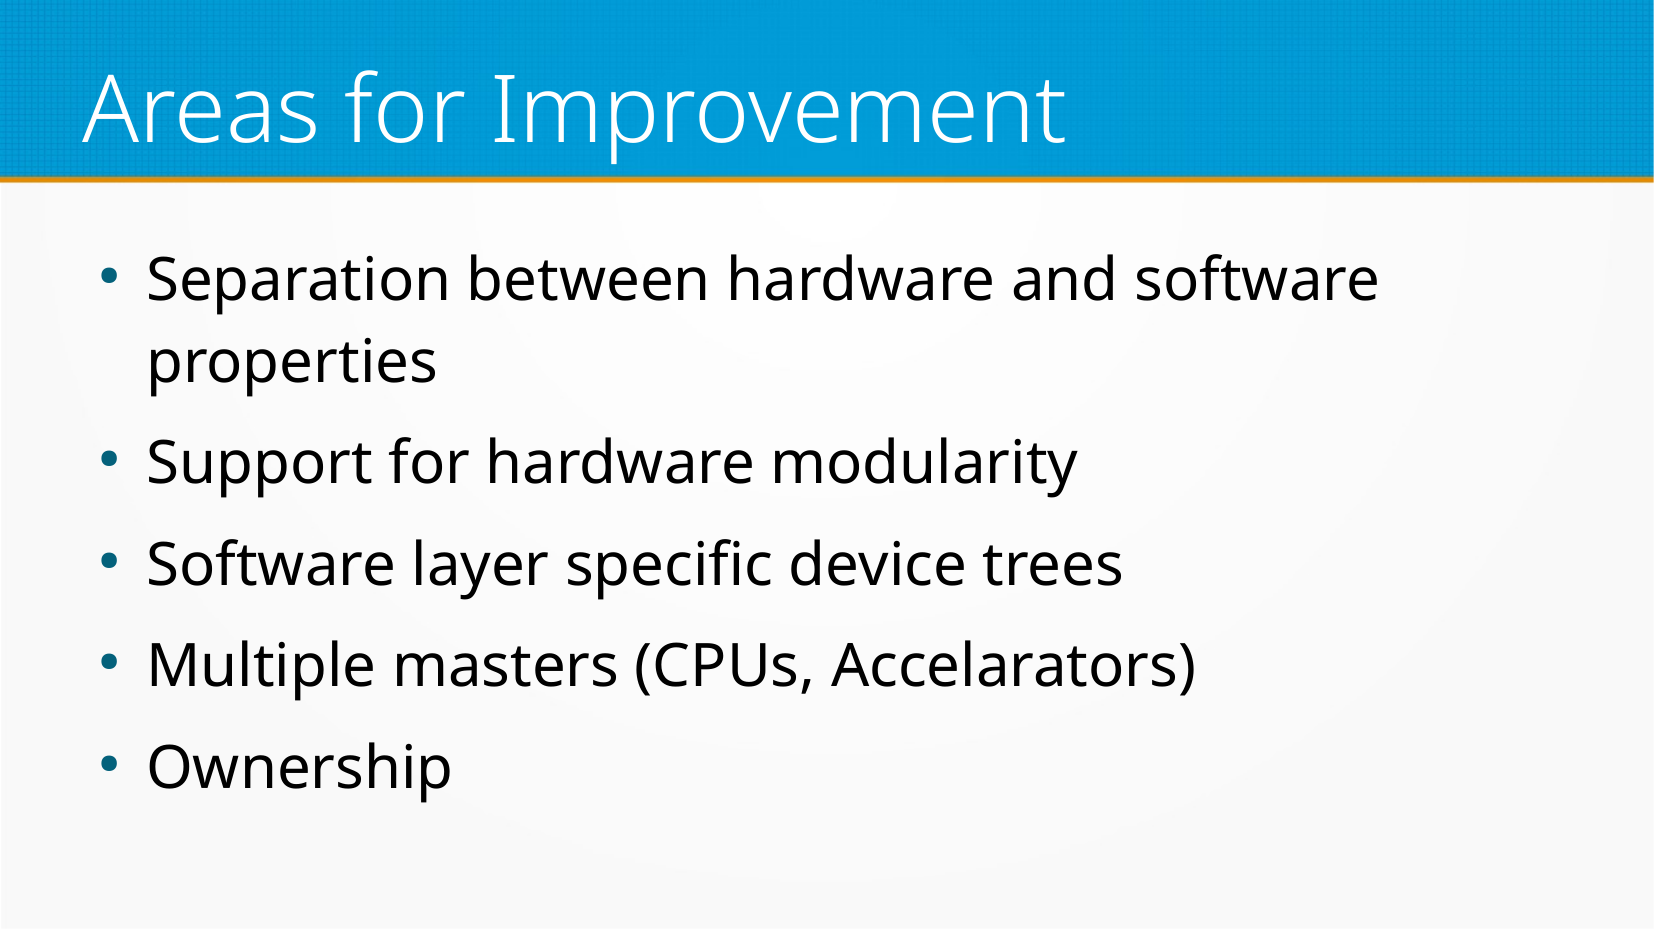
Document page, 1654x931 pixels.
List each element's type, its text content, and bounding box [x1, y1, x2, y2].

title Areas for Improvement [82, 14, 1571, 171]
list Separation between hardware and software properties Support for hardware modularity Software layer specific device trees Multiple masters (CPUs, Accelarators) Ownership [82, 236, 1563, 811]
picture [0, 175, 1654, 931]
